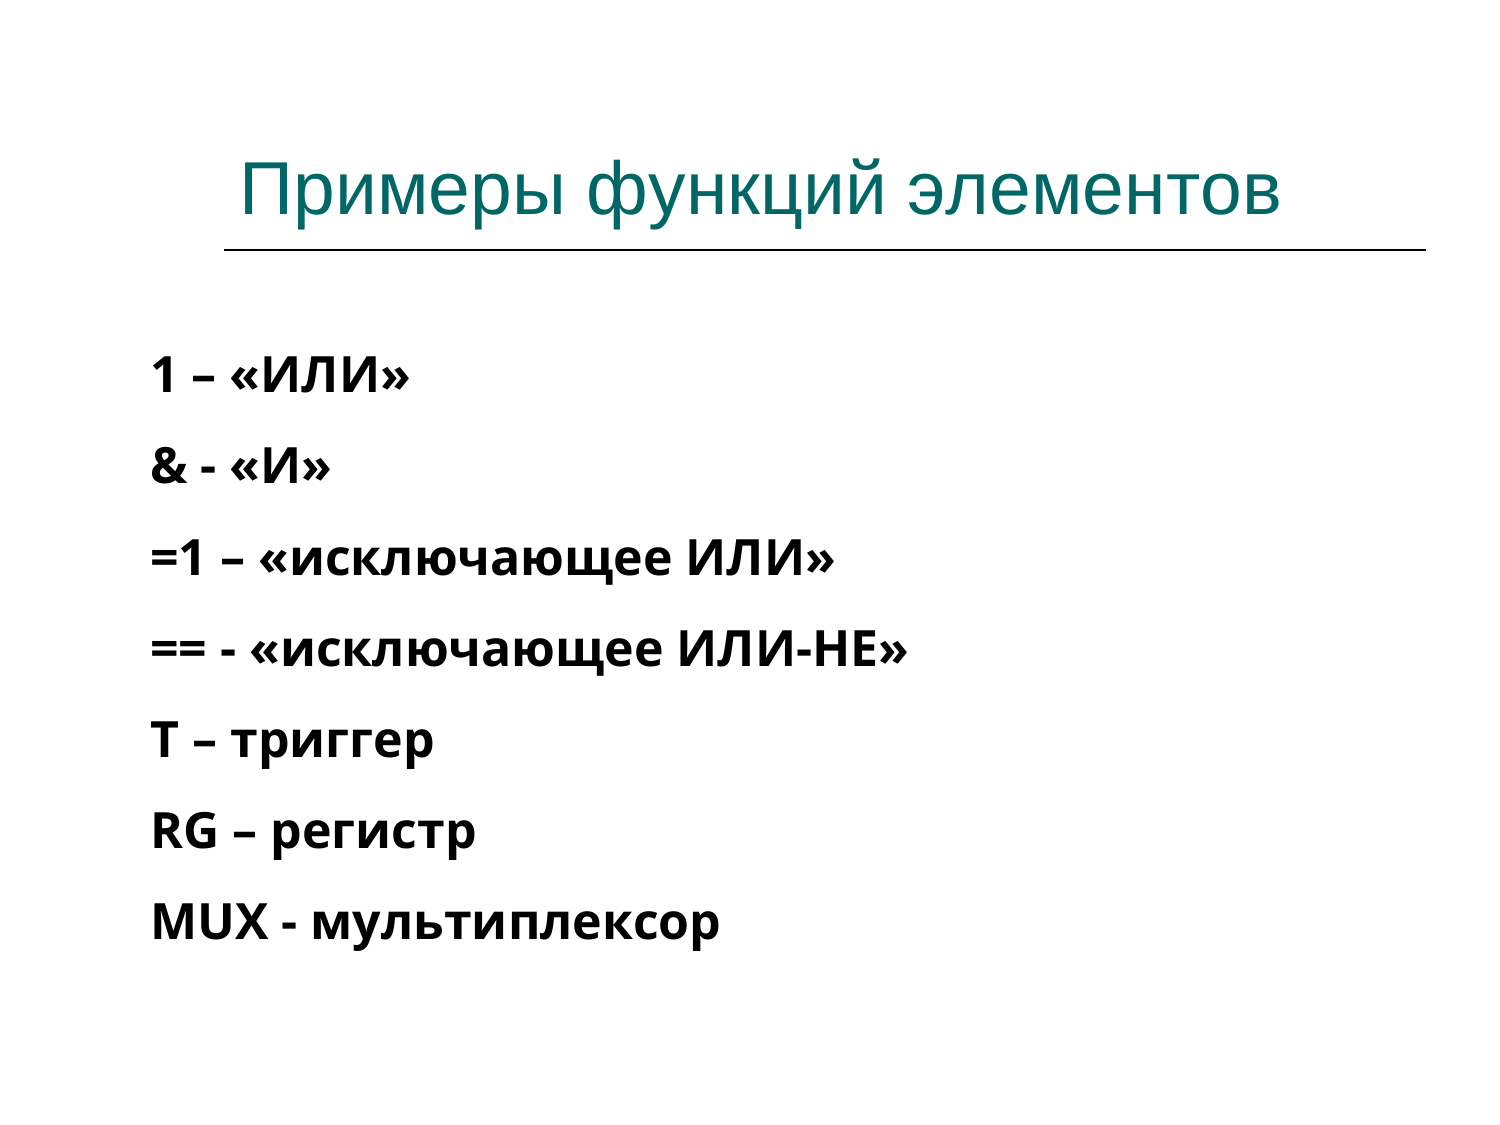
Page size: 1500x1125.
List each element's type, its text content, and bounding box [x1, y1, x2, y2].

title Примеры функций элементов [224, 49, 1425, 237]
text_box 1 – «ИЛИ» & - «И» =1 – «исключающее ИЛИ» == - «исключающее ИЛИ-НЕ» Т – триггер RG – регистр MUX - мультиплексор [135, 243, 1500, 958]
